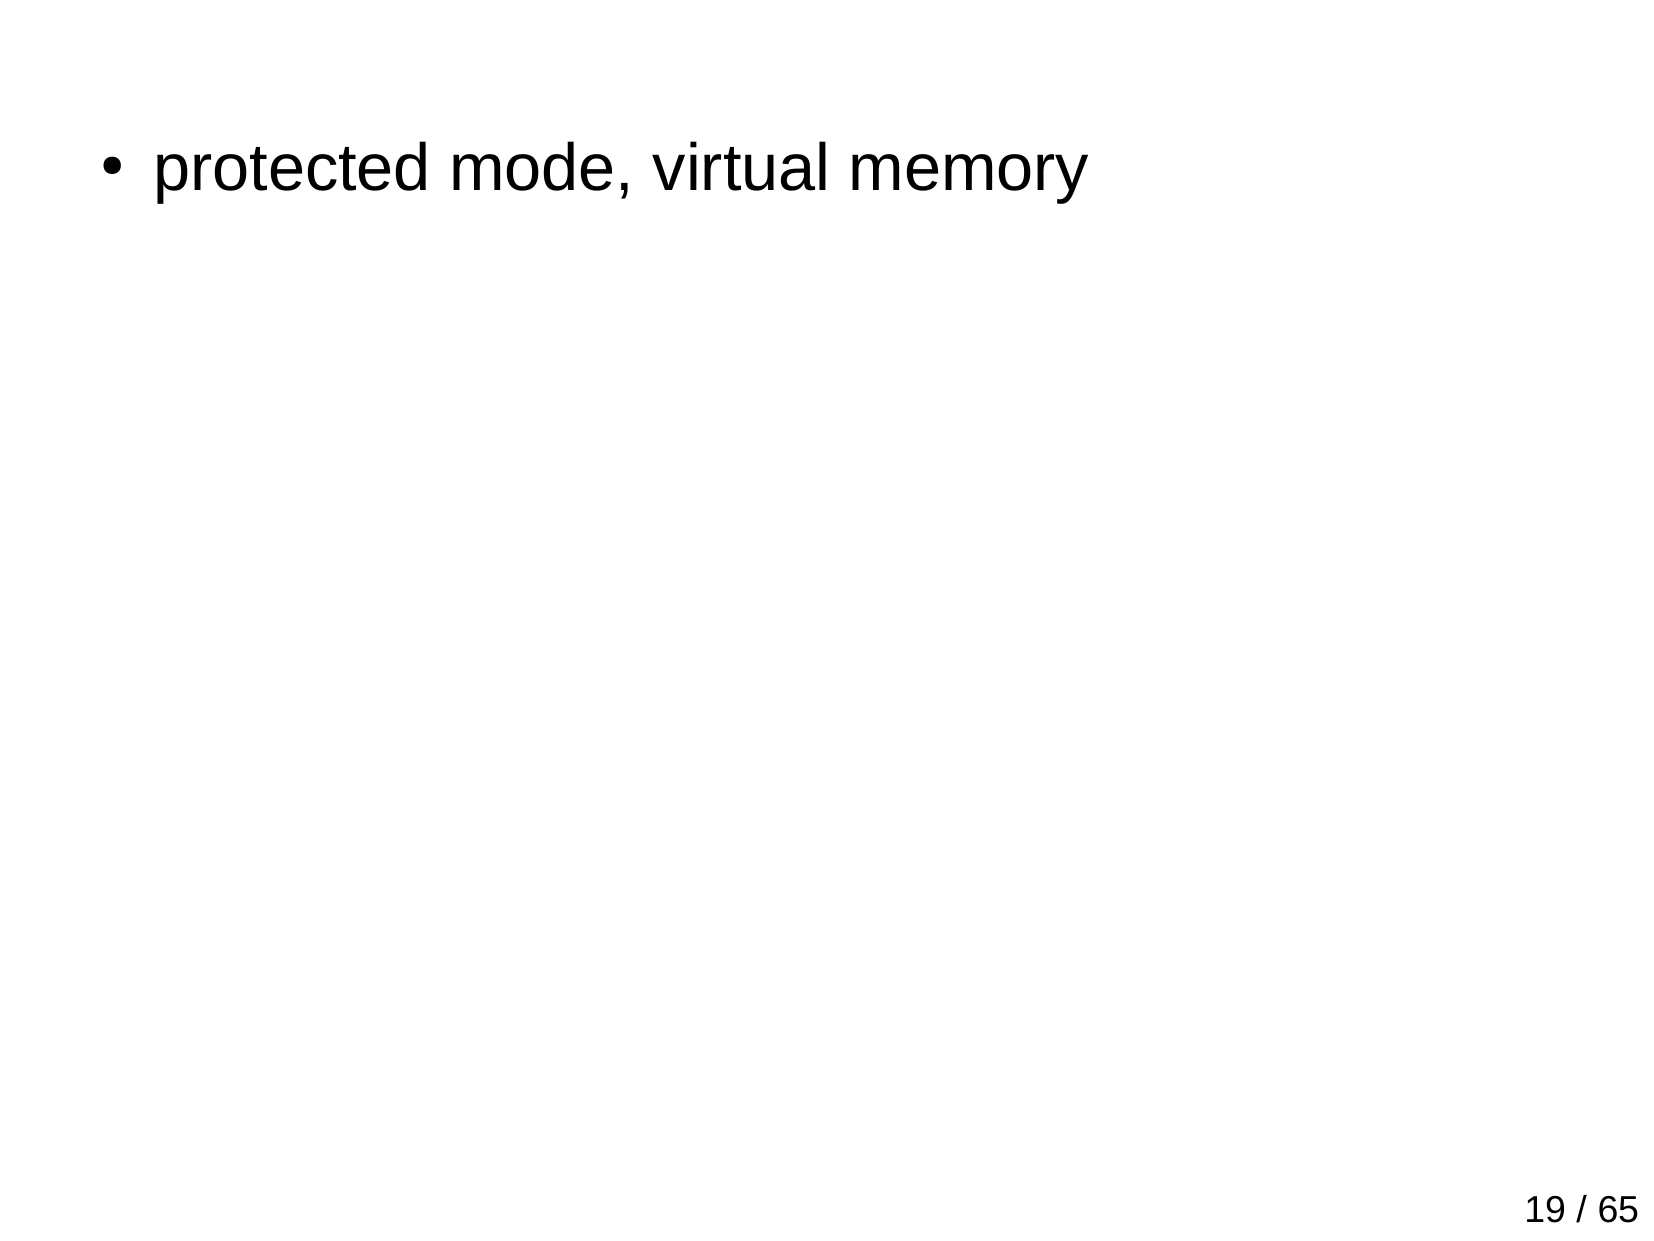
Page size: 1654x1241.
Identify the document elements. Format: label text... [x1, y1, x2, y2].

text_box <number> / 65 [1380, 1181, 1654, 1238]
list protected mode, virtual memory [82, 129, 1571, 850]
